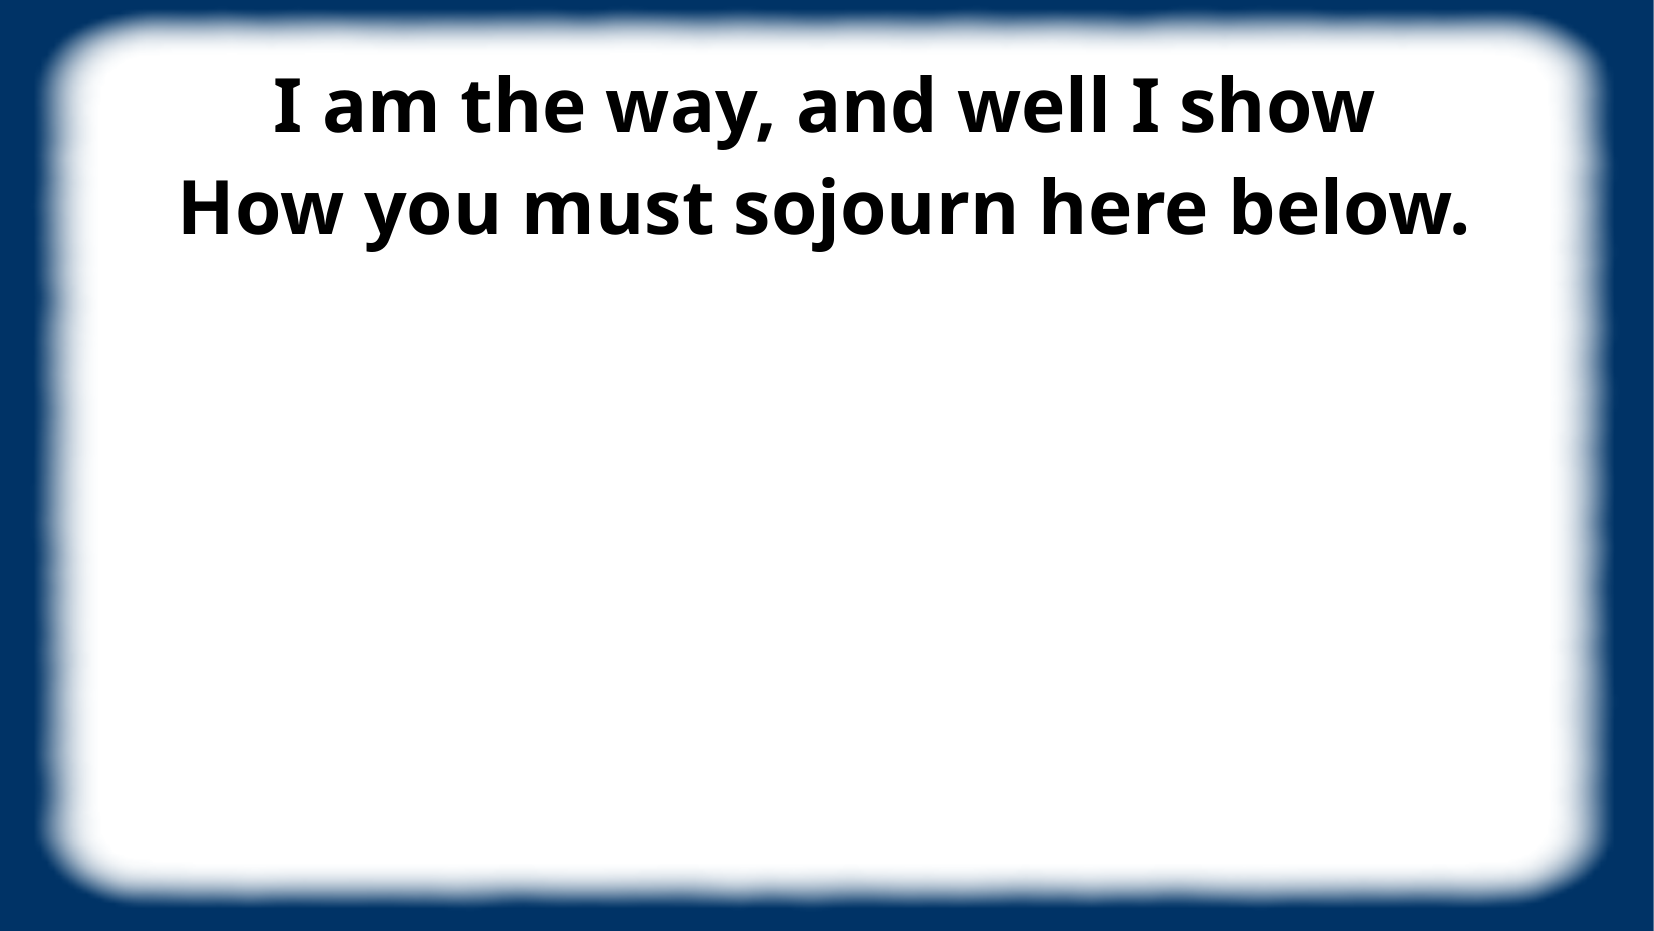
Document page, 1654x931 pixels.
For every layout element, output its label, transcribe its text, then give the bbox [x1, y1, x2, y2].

text_box I am the way, and well I show How you must sojourn here below. [75, 45, 1576, 286]
picture [0, 0, 1654, 931]
